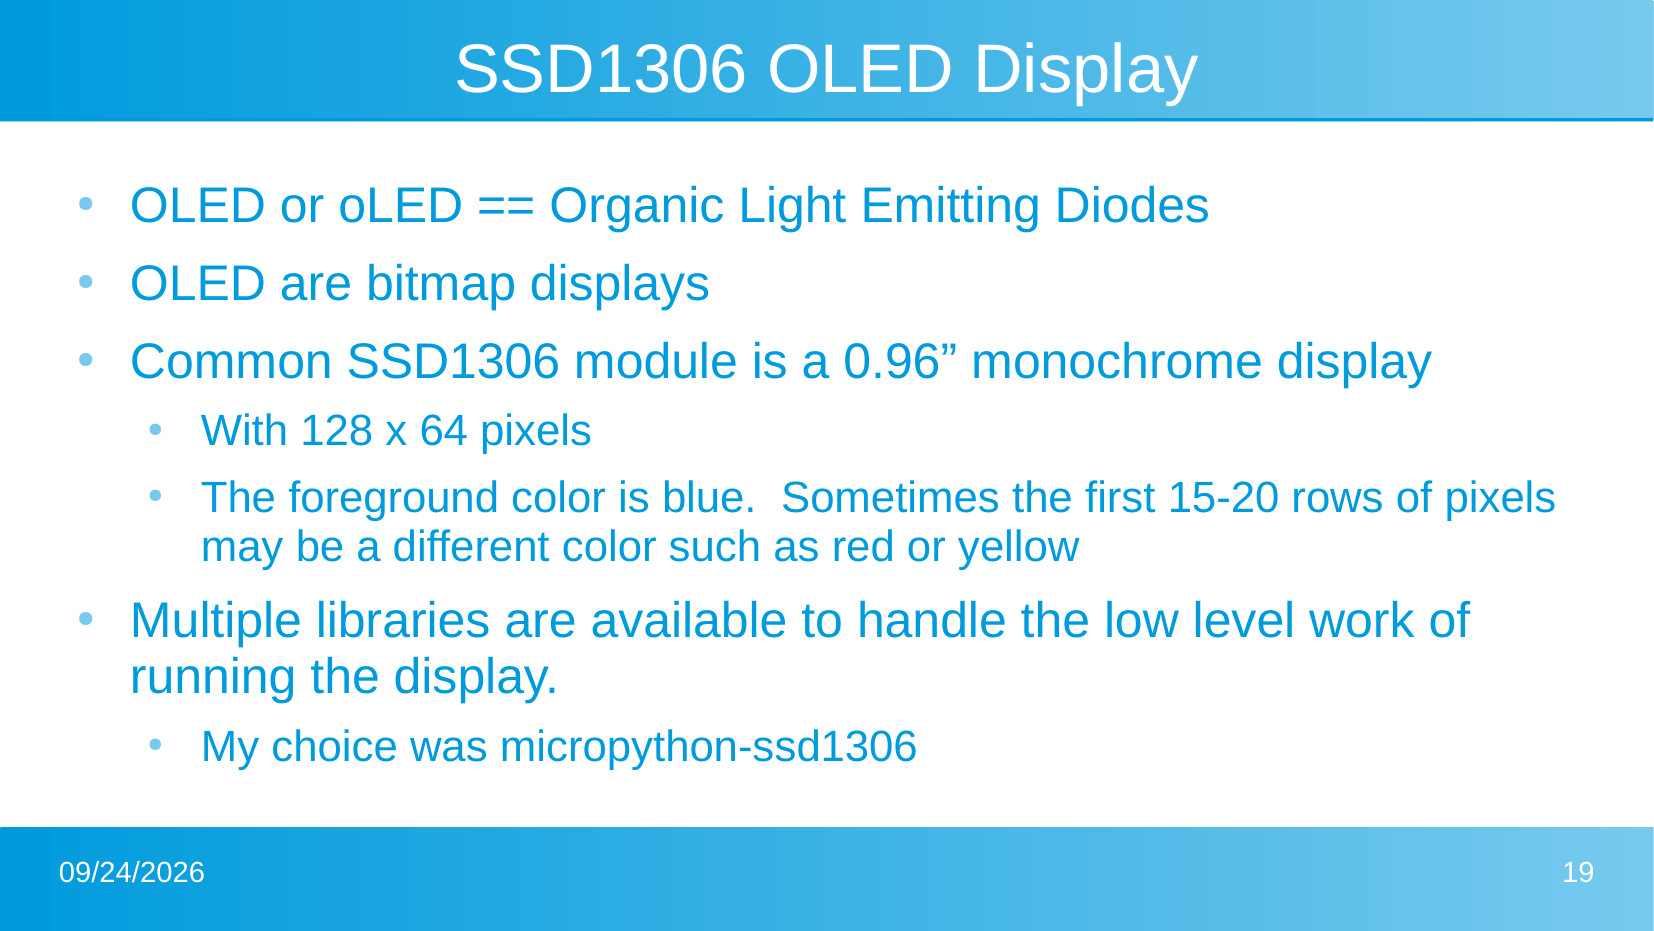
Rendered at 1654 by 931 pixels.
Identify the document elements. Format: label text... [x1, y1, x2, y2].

title SSD1306 OLED Display [59, 29, 1595, 108]
list OLED or oLED == Organic Light Emitting Diodes OLED are bitmap displays Common SSD1306 module is a 0.96” monochrome display With 128 x 64 pixels The foreground color is blue. Sometimes the first 15-20 rows of pixels may be a different color such as red or yellow Multiple libraries are available to handle the low level work of running the display. My choice was micropython-ssd1306 [59, 177, 1595, 768]
